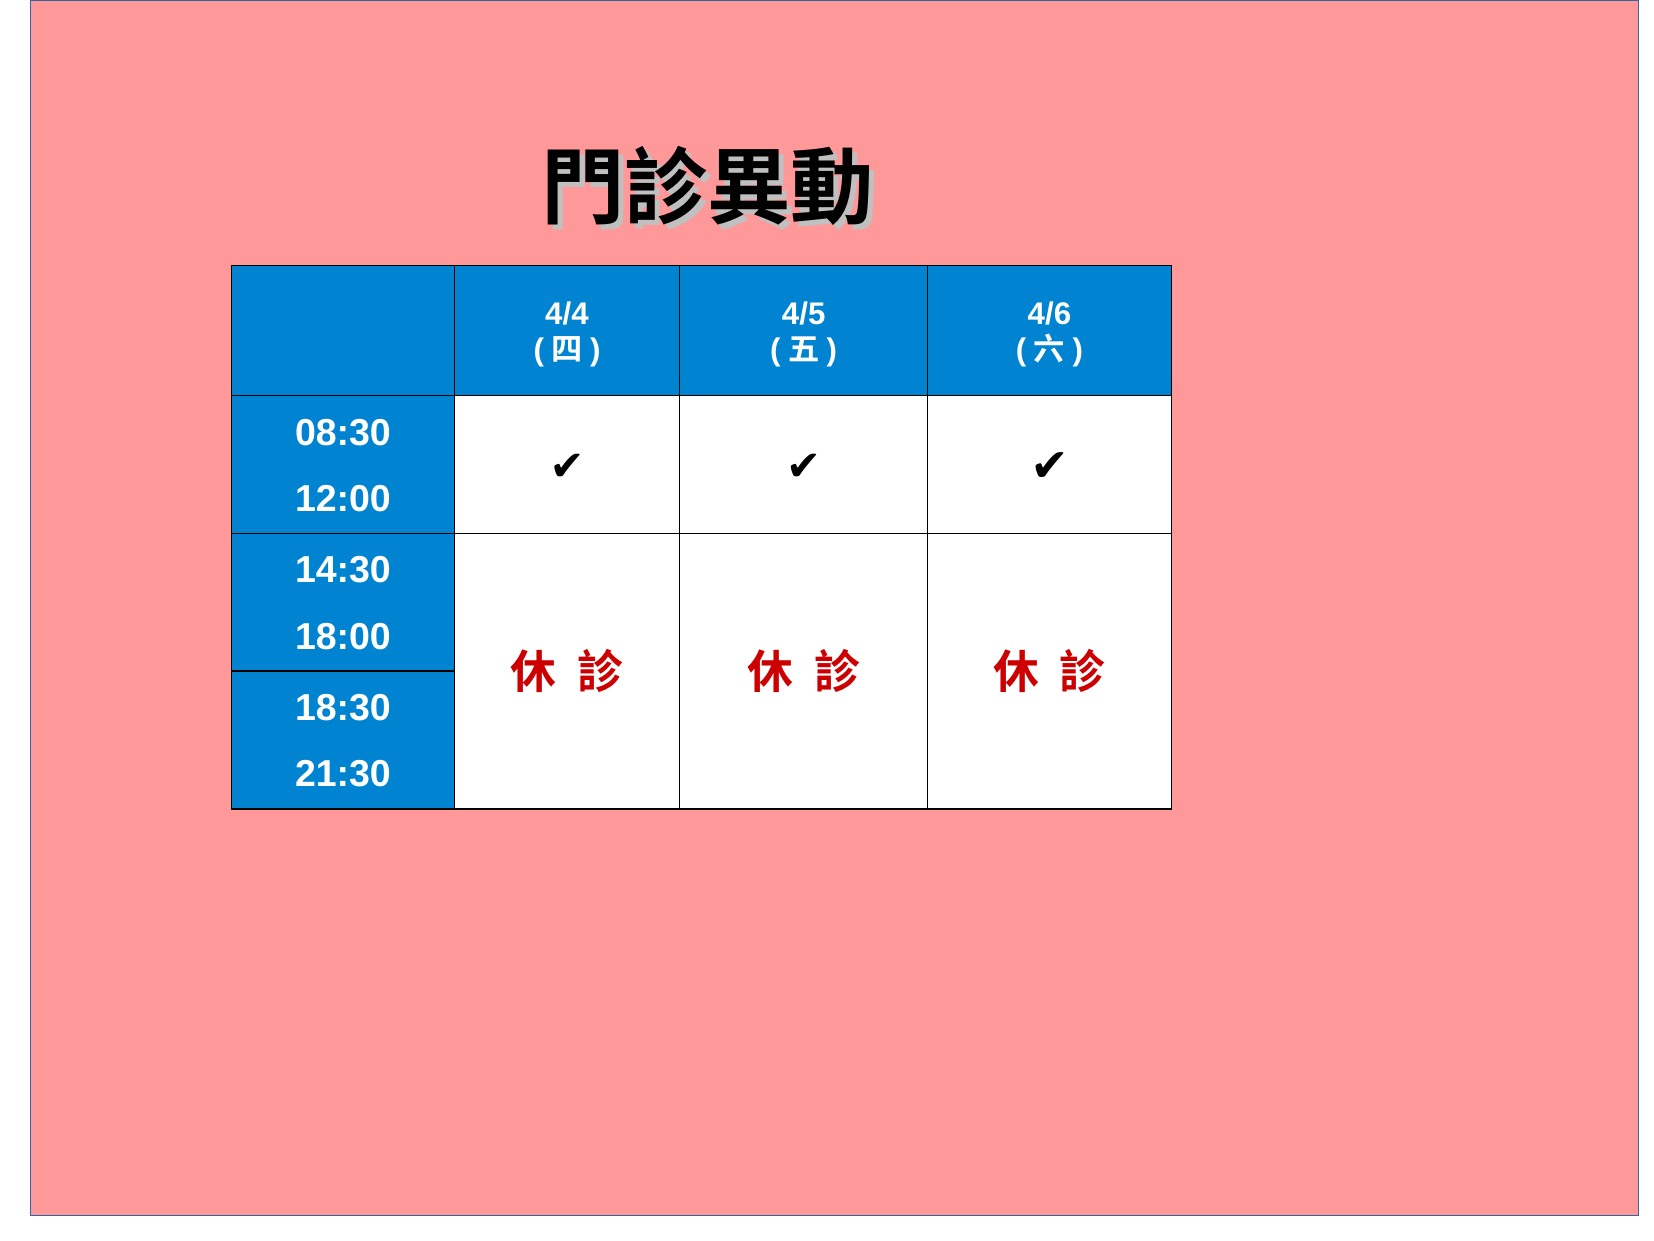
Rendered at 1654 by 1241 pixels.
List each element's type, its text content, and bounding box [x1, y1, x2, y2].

table_header 4/4 (四) [455, 266, 679, 395]
table_cell 休 診 [680, 534, 927, 808]
table_cell 08:30 12:00 [232, 396, 454, 533]
table_cell 休 診 [928, 534, 1171, 808]
table_cell 14:30 18:00 [232, 534, 454, 670]
table_cell ✔ [928, 396, 1171, 533]
table_cell ✔ [455, 396, 679, 533]
table_cell 休 診 [455, 534, 679, 808]
table_cell 18:30 21:30 [232, 672, 454, 808]
text_box [30, 0, 1639, 1216]
table_header 4/5 (五) [680, 266, 927, 395]
table_header [232, 266, 454, 395]
table_header 4/6 (六) [928, 266, 1171, 395]
table_cell ✔ [680, 396, 927, 533]
title 門診異動 [259, 112, 1156, 261]
